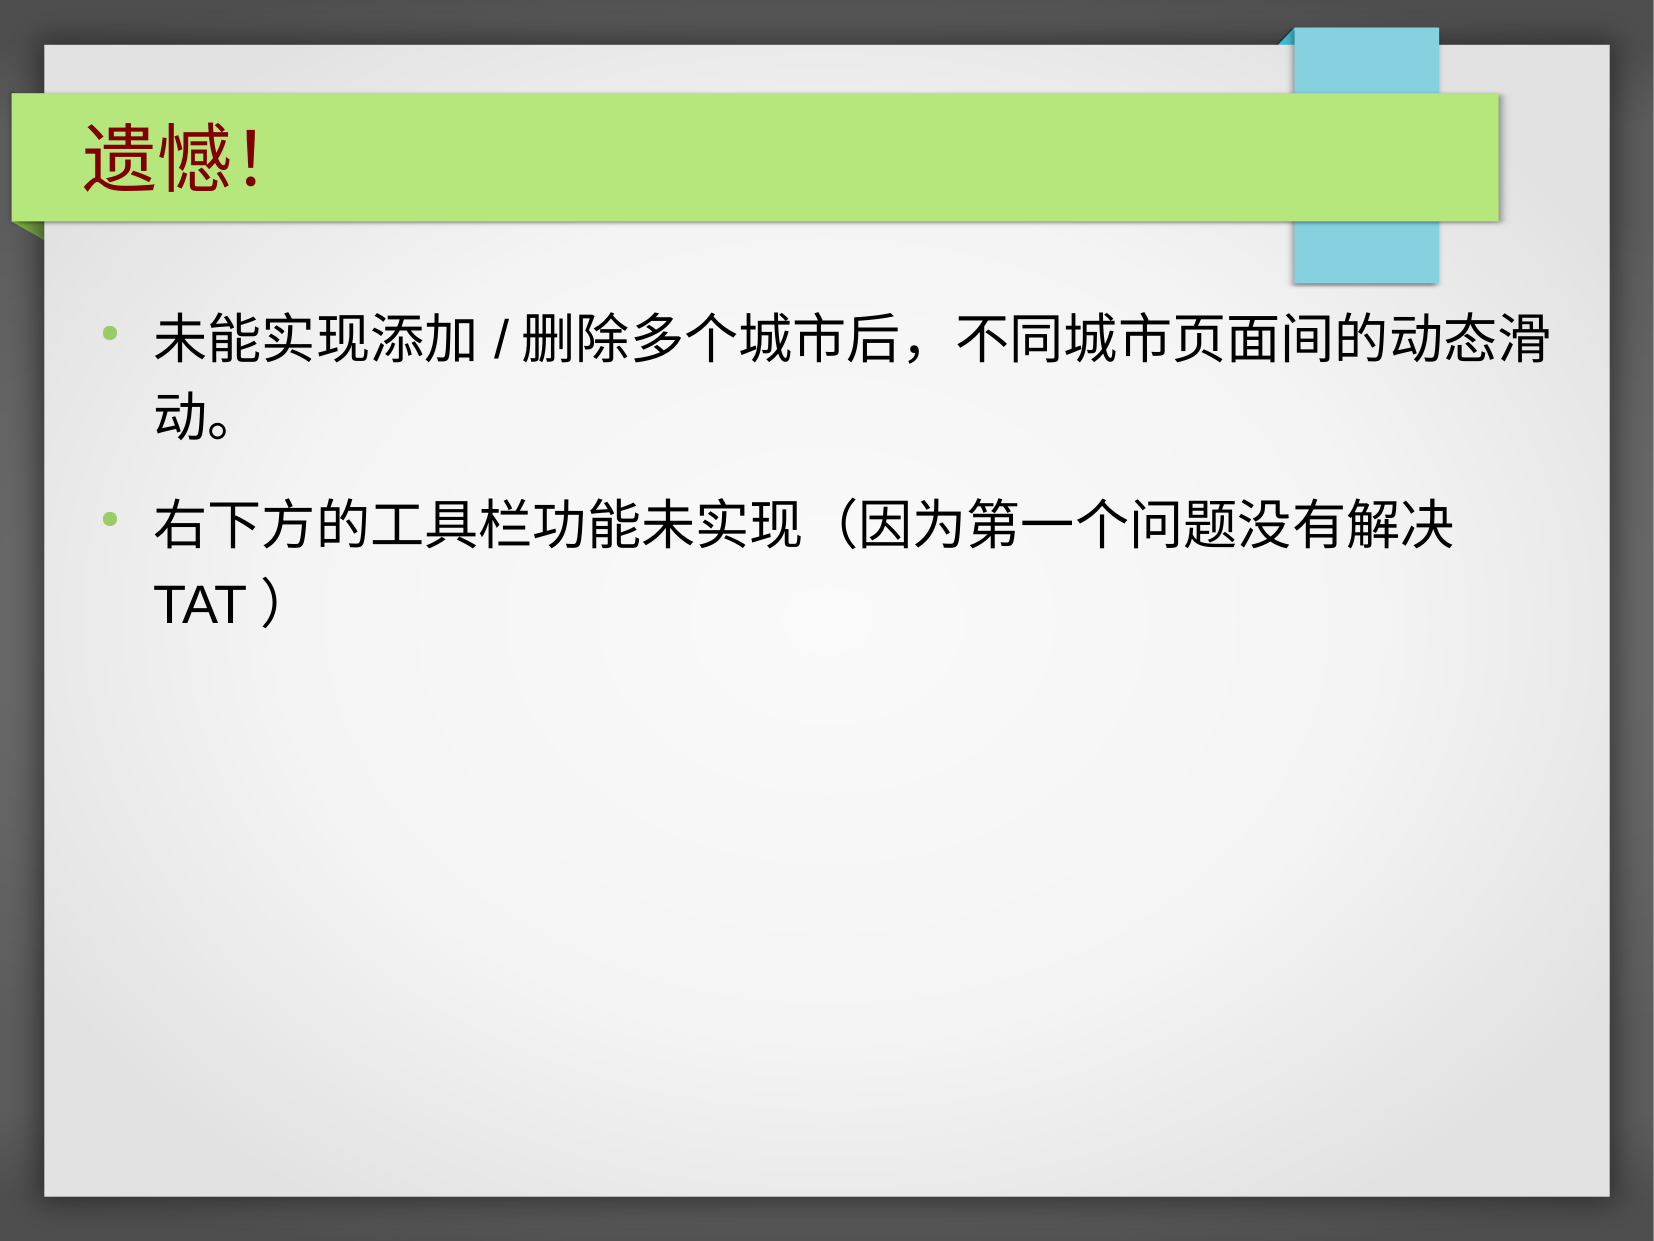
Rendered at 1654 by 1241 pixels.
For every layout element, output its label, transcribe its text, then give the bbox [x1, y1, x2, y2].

list 未能实现添加/删除多个城市后，不同城市页面间的动态滑动。 右下方的工具栏功能未实现（因为第一个问题没有解决TAT） [82, 295, 1571, 1015]
title 遗憾！ [82, 94, 1264, 213]
picture [0, 0, 1654, 1241]
